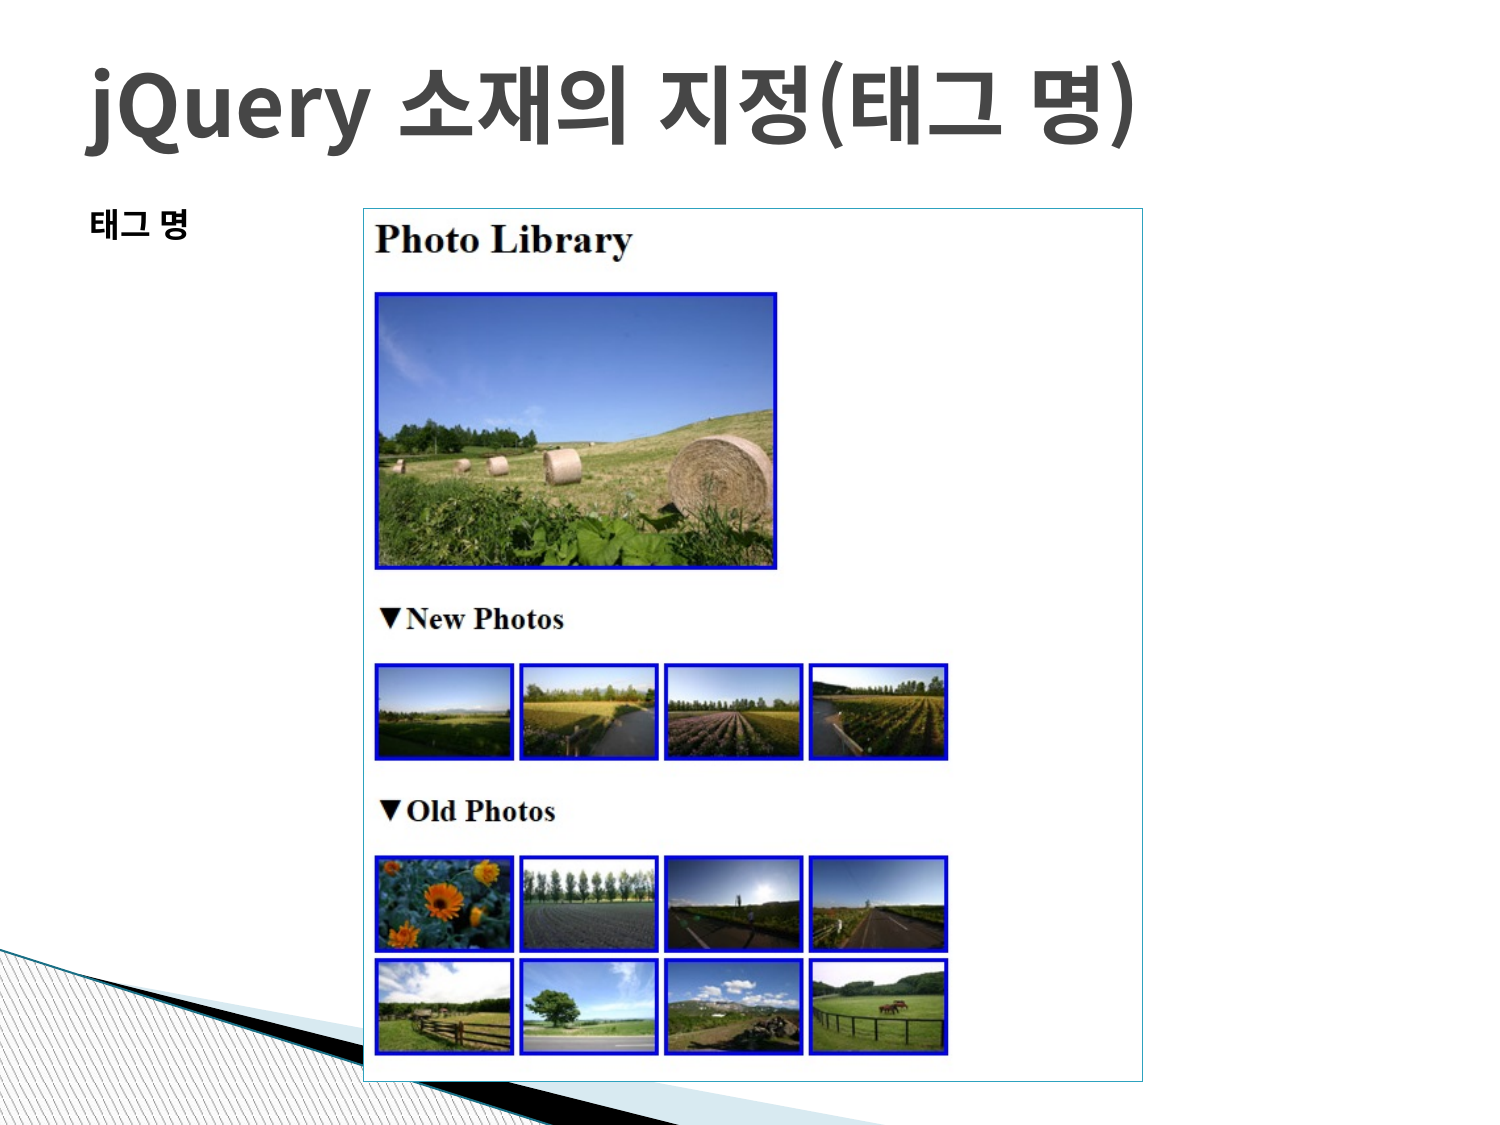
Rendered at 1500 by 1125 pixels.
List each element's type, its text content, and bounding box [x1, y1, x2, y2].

title jQuery 소재의 지정(태그 명) [75, 45, 1425, 161]
picture [0, 208, 1143, 1125]
list 태그 명 [75, 196, 1425, 1071]
